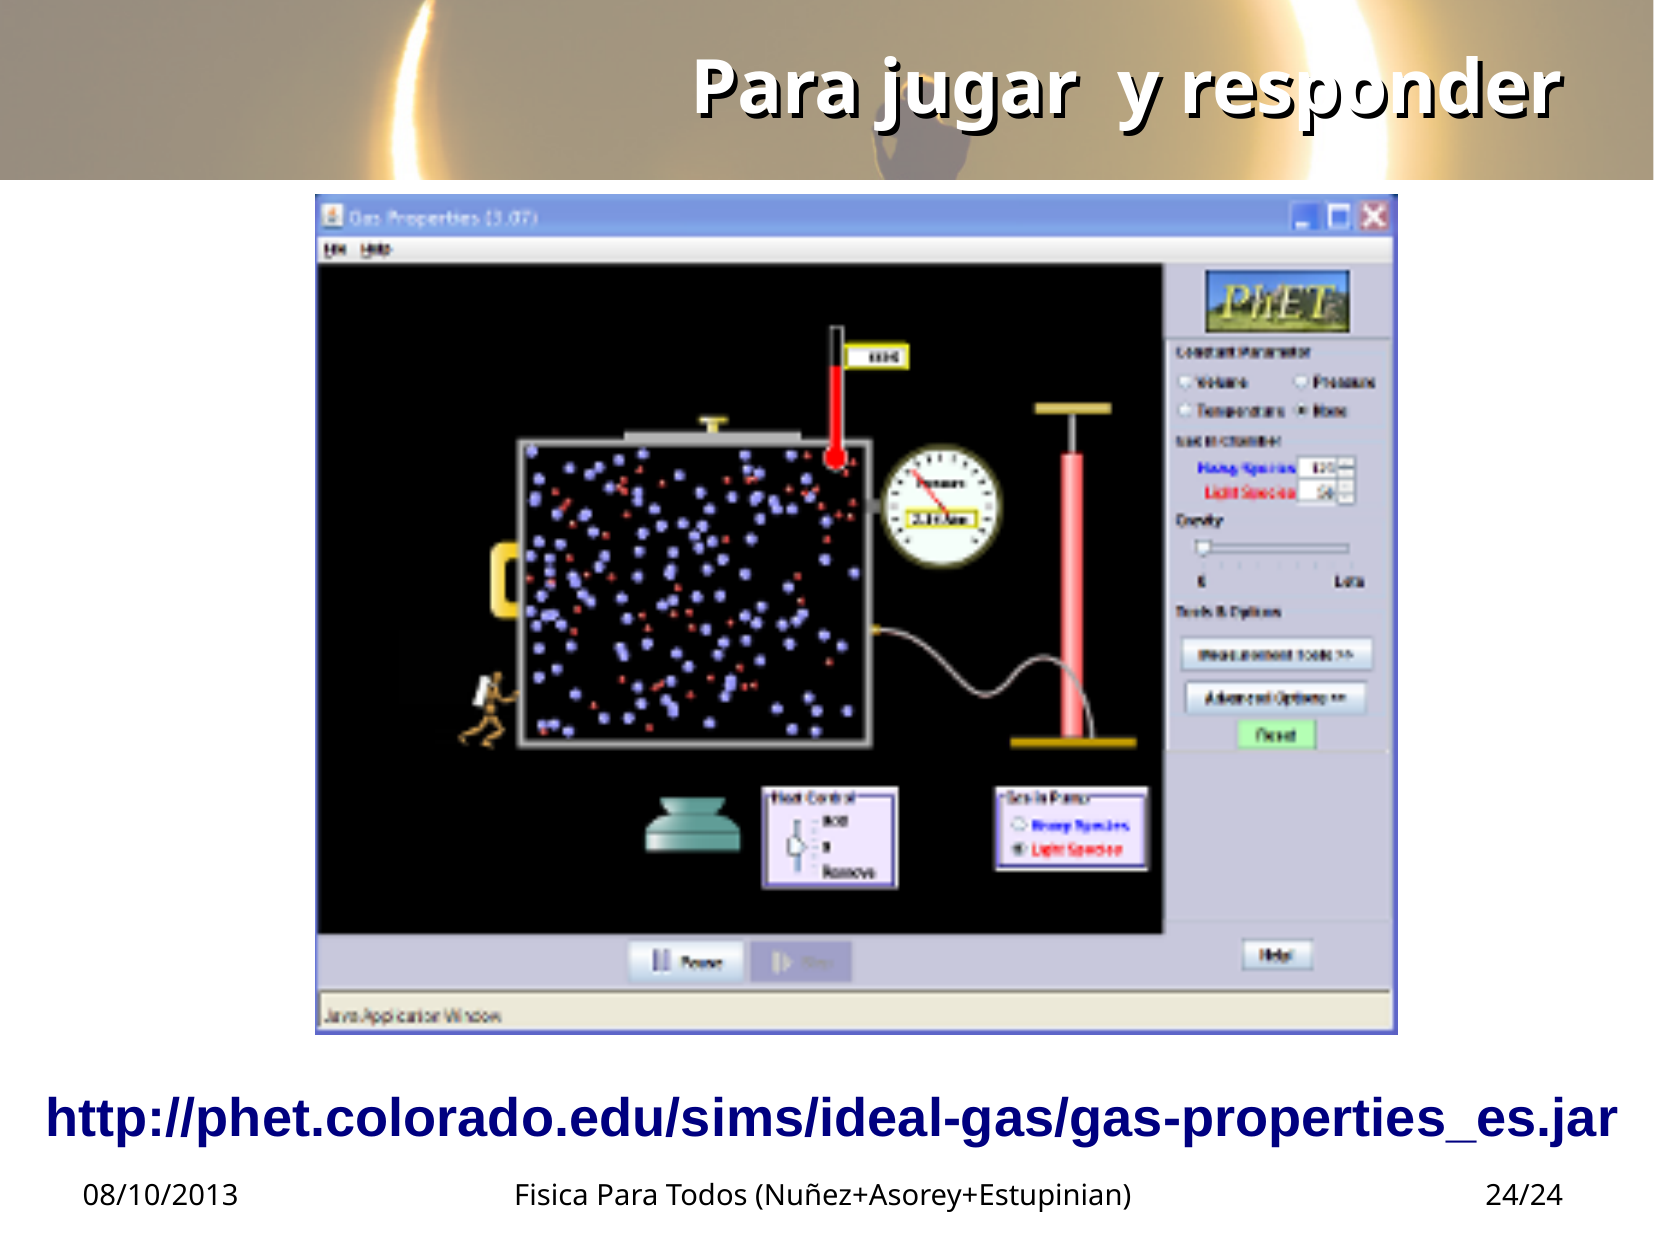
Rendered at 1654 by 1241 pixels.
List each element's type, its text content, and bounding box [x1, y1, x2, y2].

picture [315, 194, 1398, 1035]
title Para jugar y responder [75, 19, 1564, 151]
text_box http://phet.colorado.edu/sims/ideal-gas/gas-properties_es.jar [30, 1079, 1636, 1156]
picture [0, 0, 1654, 180]
